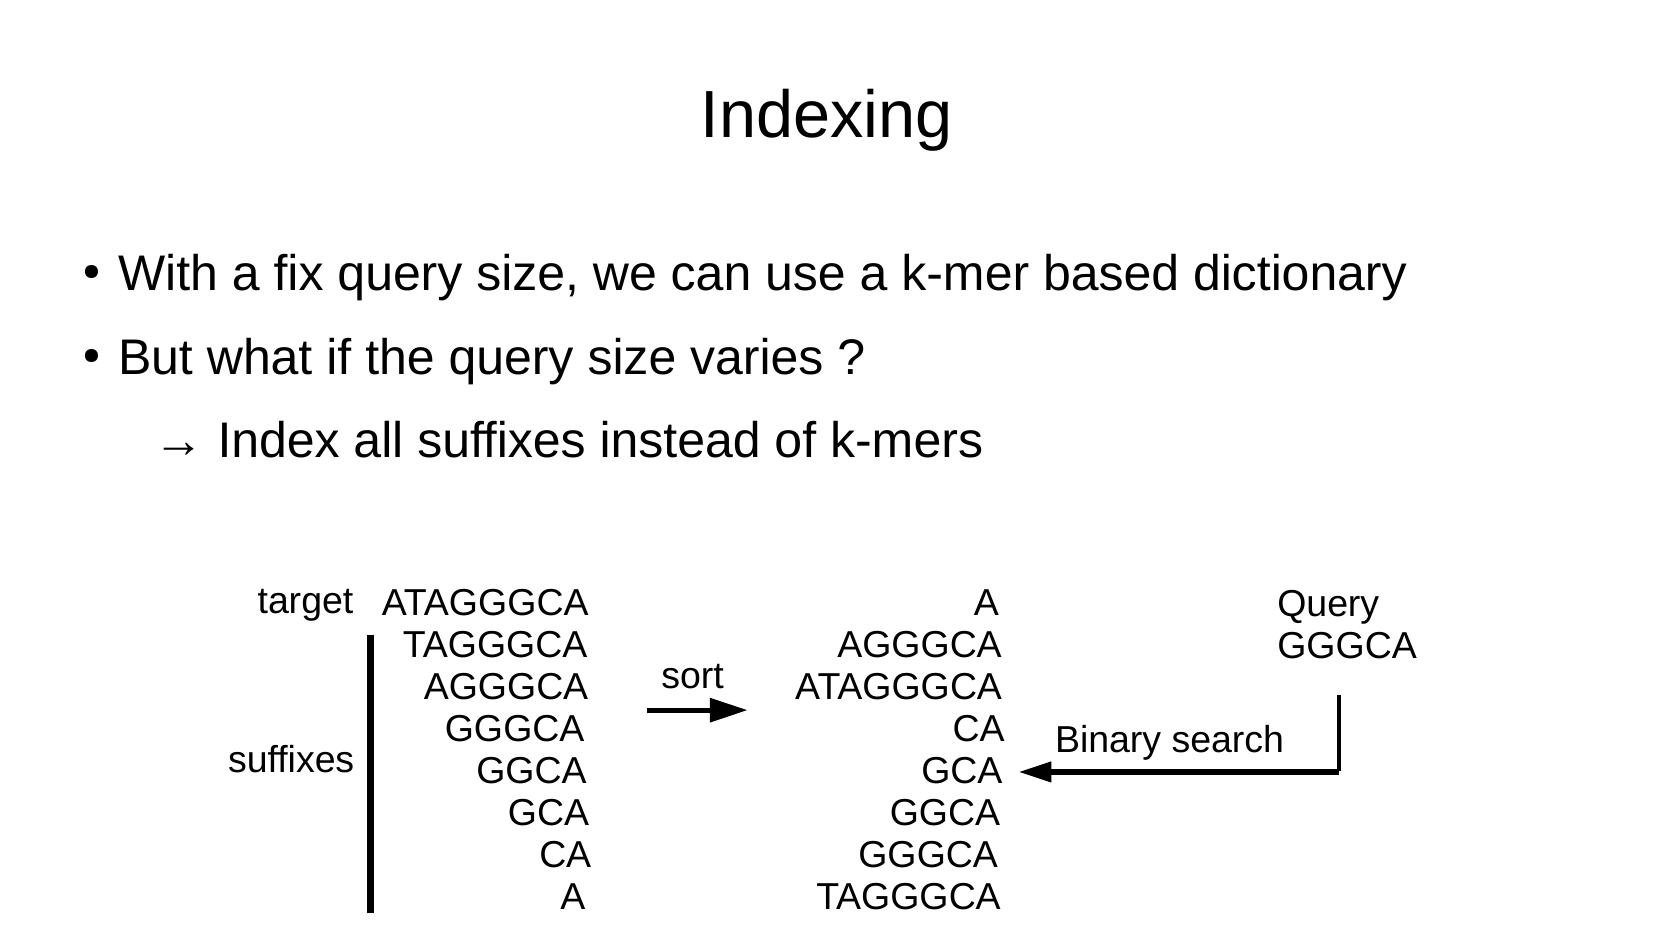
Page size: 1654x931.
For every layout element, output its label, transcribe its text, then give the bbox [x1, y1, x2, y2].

text_box ATAGGGCA TAGGGCA AGGGCA GGGCA GGCA GCA CA A [367, 574, 614, 925]
subtitle With a fix query size, we can use a k-mer based dictionary But what if the query size varies ? → Index all suffixes instead of k-mers [1052, 717, 1337, 769]
title Indexing [82, 12, 1571, 217]
text_box suffixes [213, 731, 370, 789]
subtitle With a fix query size, we can use a k-mer based dictionary But what if the query size varies ? → Index all suffixes instead of k-mers [82, 217, 1571, 887]
text_box Query GGGCA [1262, 575, 1495, 717]
text_box Binary search [1040, 710, 1299, 768]
text_box sort [646, 647, 739, 705]
text_box target [242, 571, 369, 629]
text_box A AGGGCA ATAGGGCA CA GCA GGCA GGGCA TAGGGCA [780, 574, 1026, 931]
